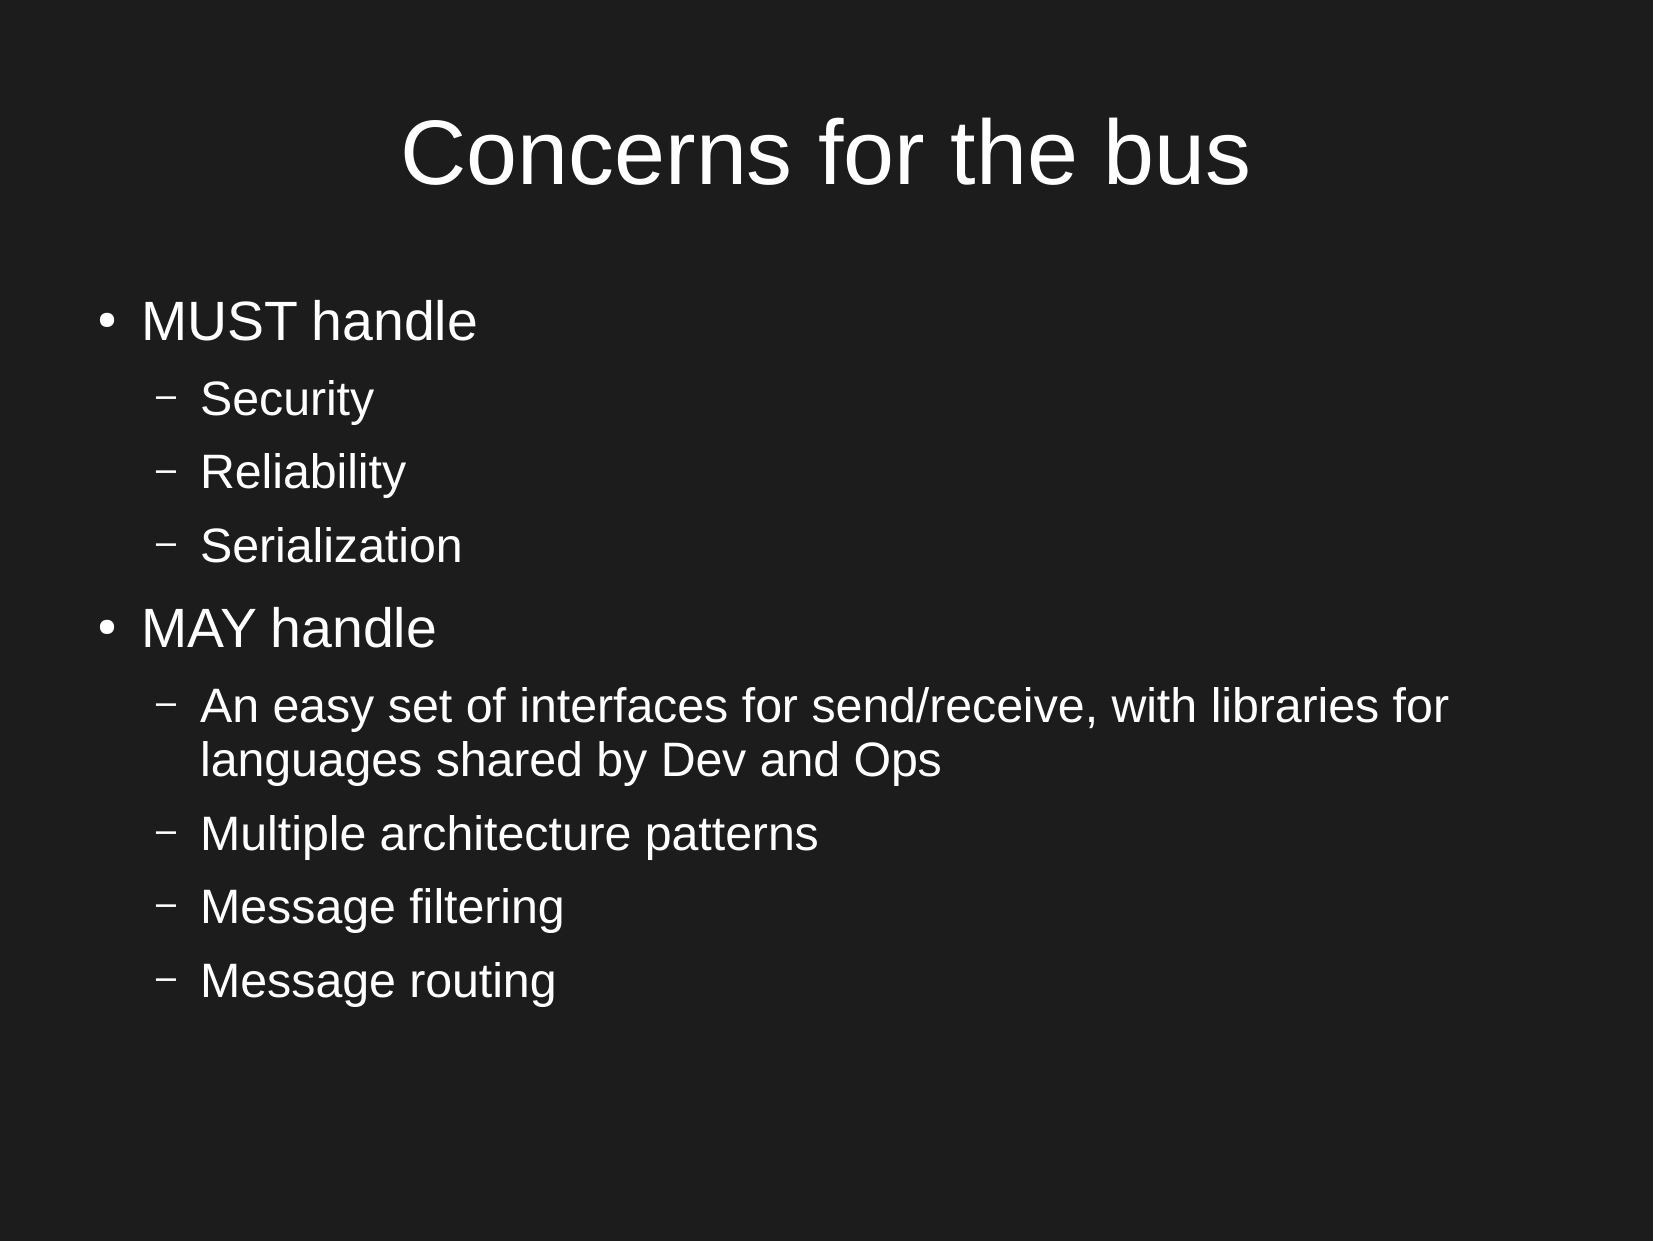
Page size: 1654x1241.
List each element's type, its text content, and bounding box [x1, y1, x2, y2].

list MUST handle Security Reliability Serialization MAY handle An easy set of interfaces for send/receive, with libraries for languages shared by Dev and Ops Multiple architecture patterns Message filtering Message routing [82, 290, 1571, 1010]
title Concerns for the bus [82, 49, 1571, 257]
